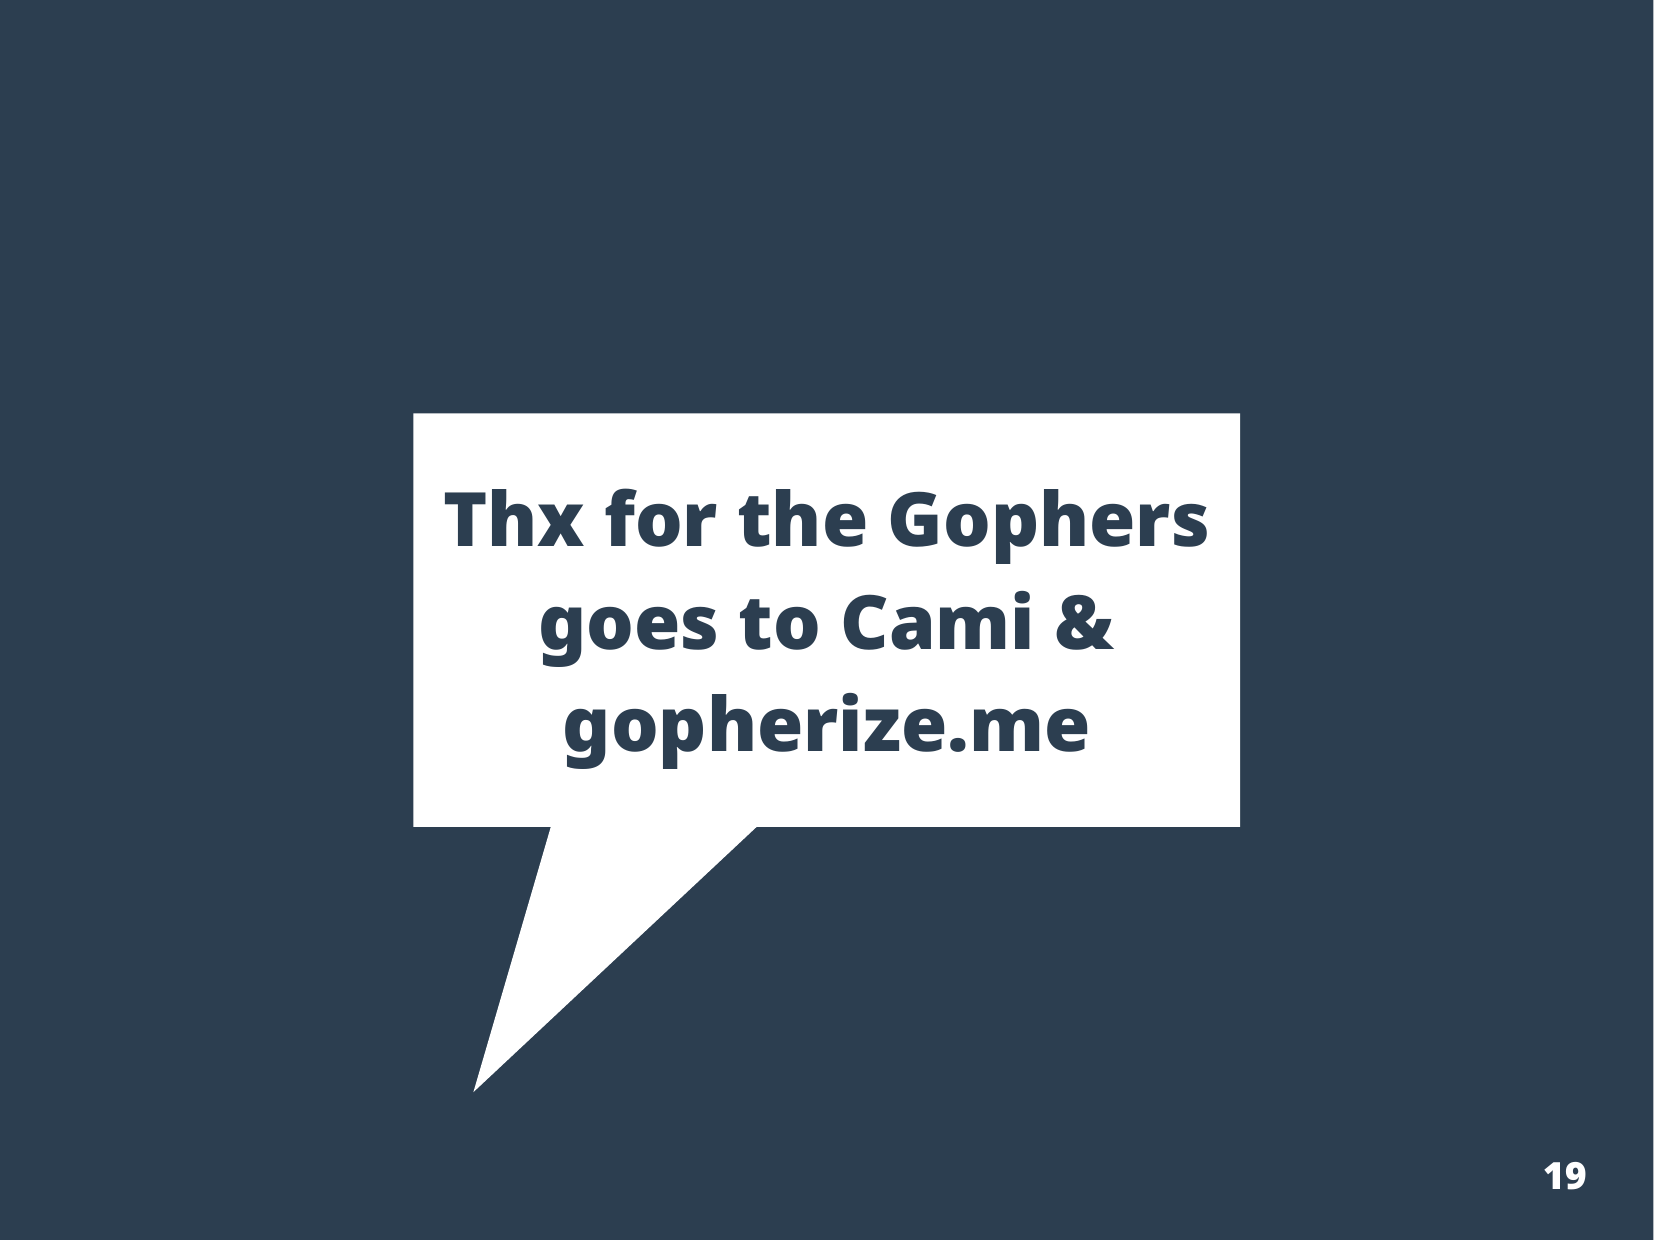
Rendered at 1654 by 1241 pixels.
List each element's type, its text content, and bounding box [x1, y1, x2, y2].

title Thx for the Gophers goes to Cami & gopherize.me [442, 442, 1211, 798]
